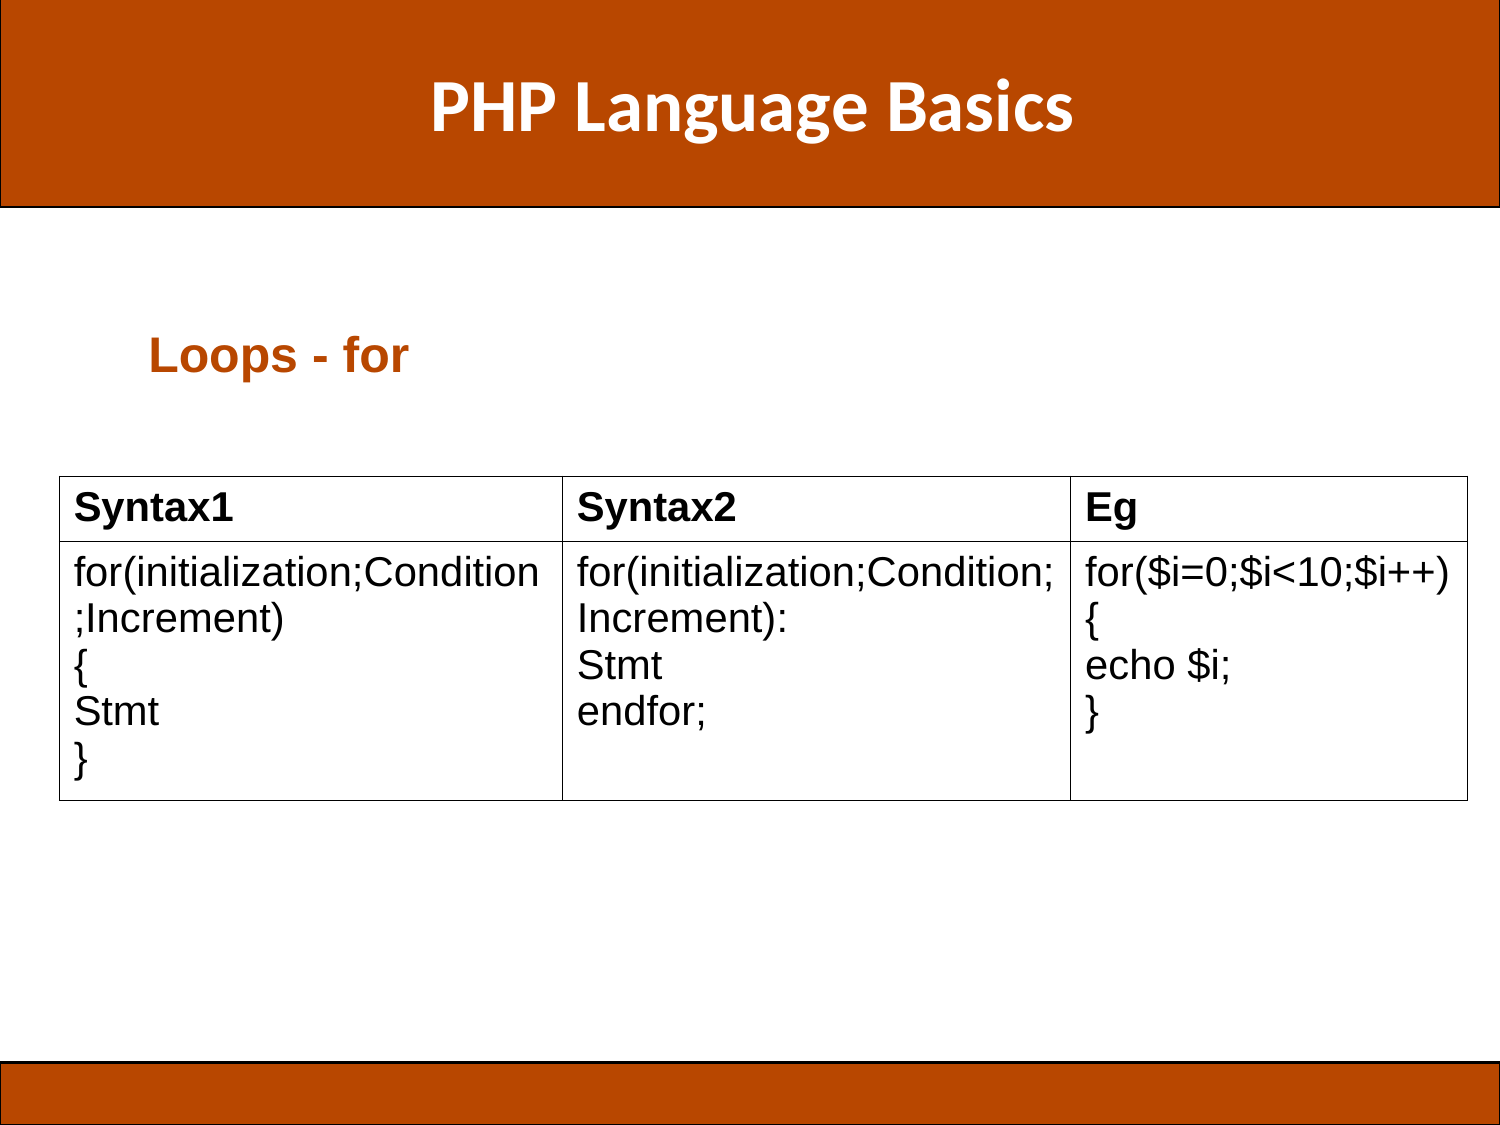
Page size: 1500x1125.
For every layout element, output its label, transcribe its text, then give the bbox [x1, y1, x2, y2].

text_box PHP Language Basics [295, 66, 1211, 154]
table_cell for(initialization;Condition;Increment) { Stmt } [60, 542, 562, 800]
table_header Eg [1071, 477, 1467, 541]
table_header Syntax1 [60, 477, 562, 541]
list Loops - for [37, 330, 1418, 1085]
table_cell for($i=0;$i<10;$i++) { echo $i; } [1071, 542, 1467, 800]
table_cell for(initialization;Condition;Increment): Stmt endfor; [563, 542, 1070, 800]
table_header Syntax2 [563, 477, 1070, 541]
